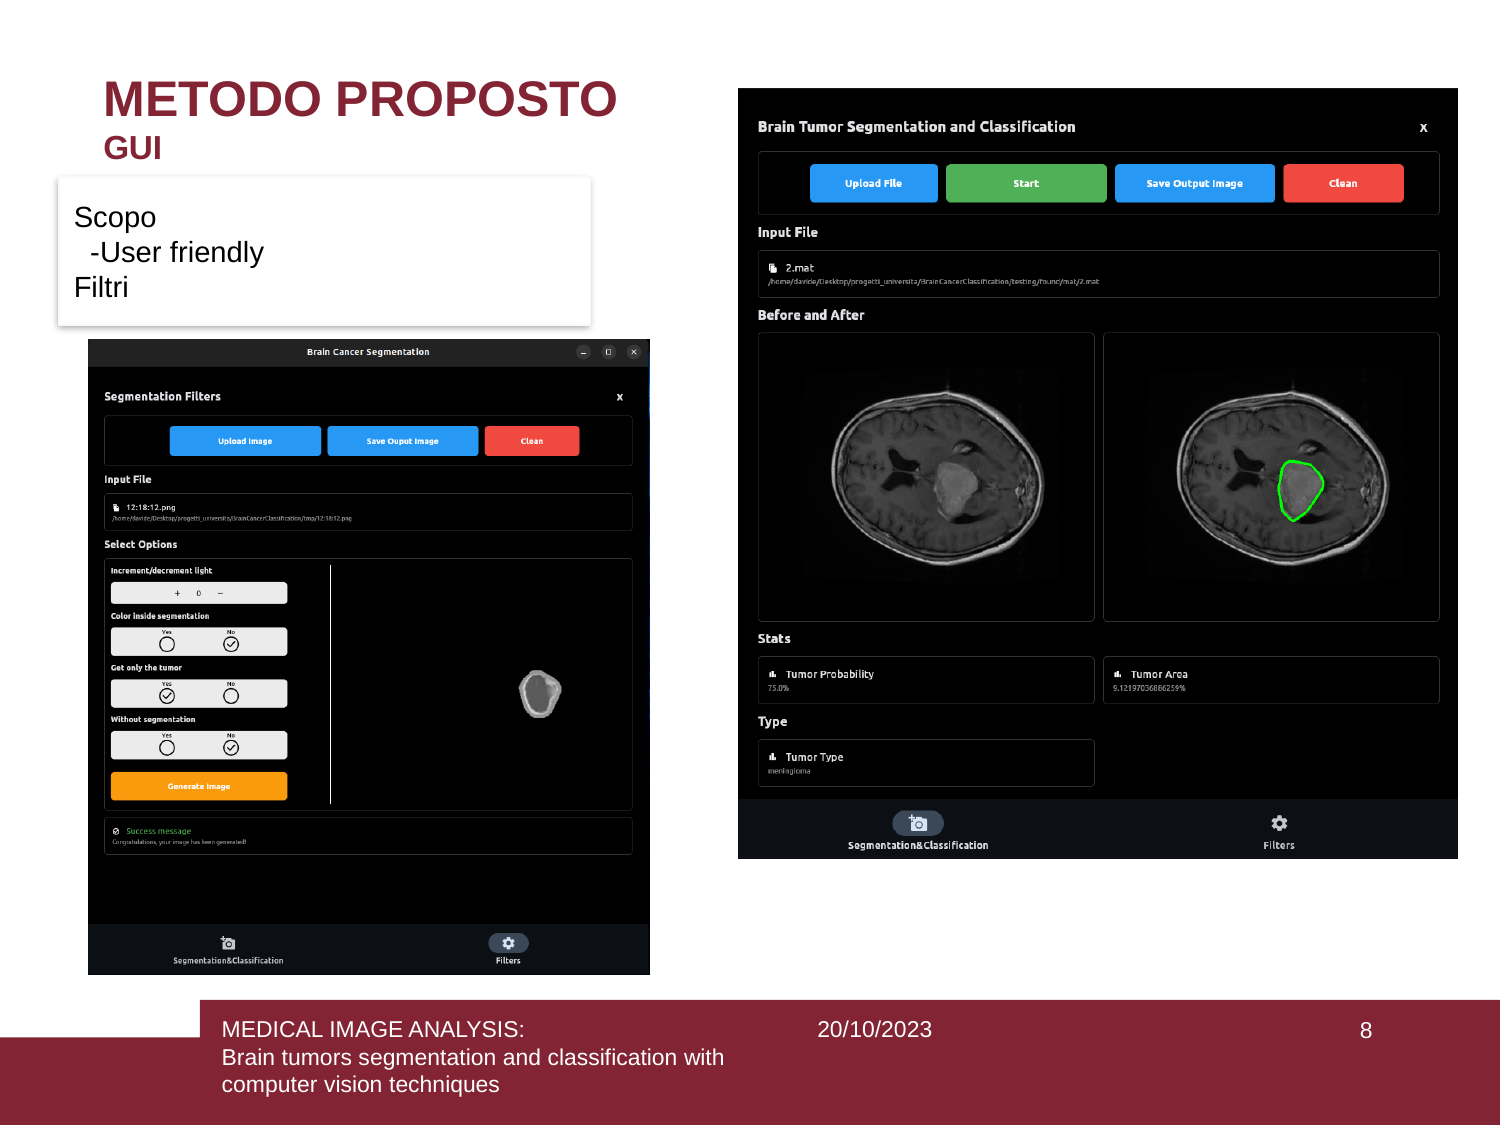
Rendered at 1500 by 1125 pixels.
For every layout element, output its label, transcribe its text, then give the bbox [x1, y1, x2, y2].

picture [88, 339, 650, 975]
text_box MEDICAL IMAGE ANALYSIS: Brain tumors segmentation and classification with computer vision techniques [206, 1007, 768, 1105]
slide_number <number> [1074, 1008, 1388, 1084]
text_box 20/10/2023 [802, 1007, 1083, 1050]
title METODO PROPOSTO GUI [88, 59, 1329, 142]
picture [738, 88, 1458, 859]
text_box Scopo -User friendly Filtri [58, 177, 591, 325]
